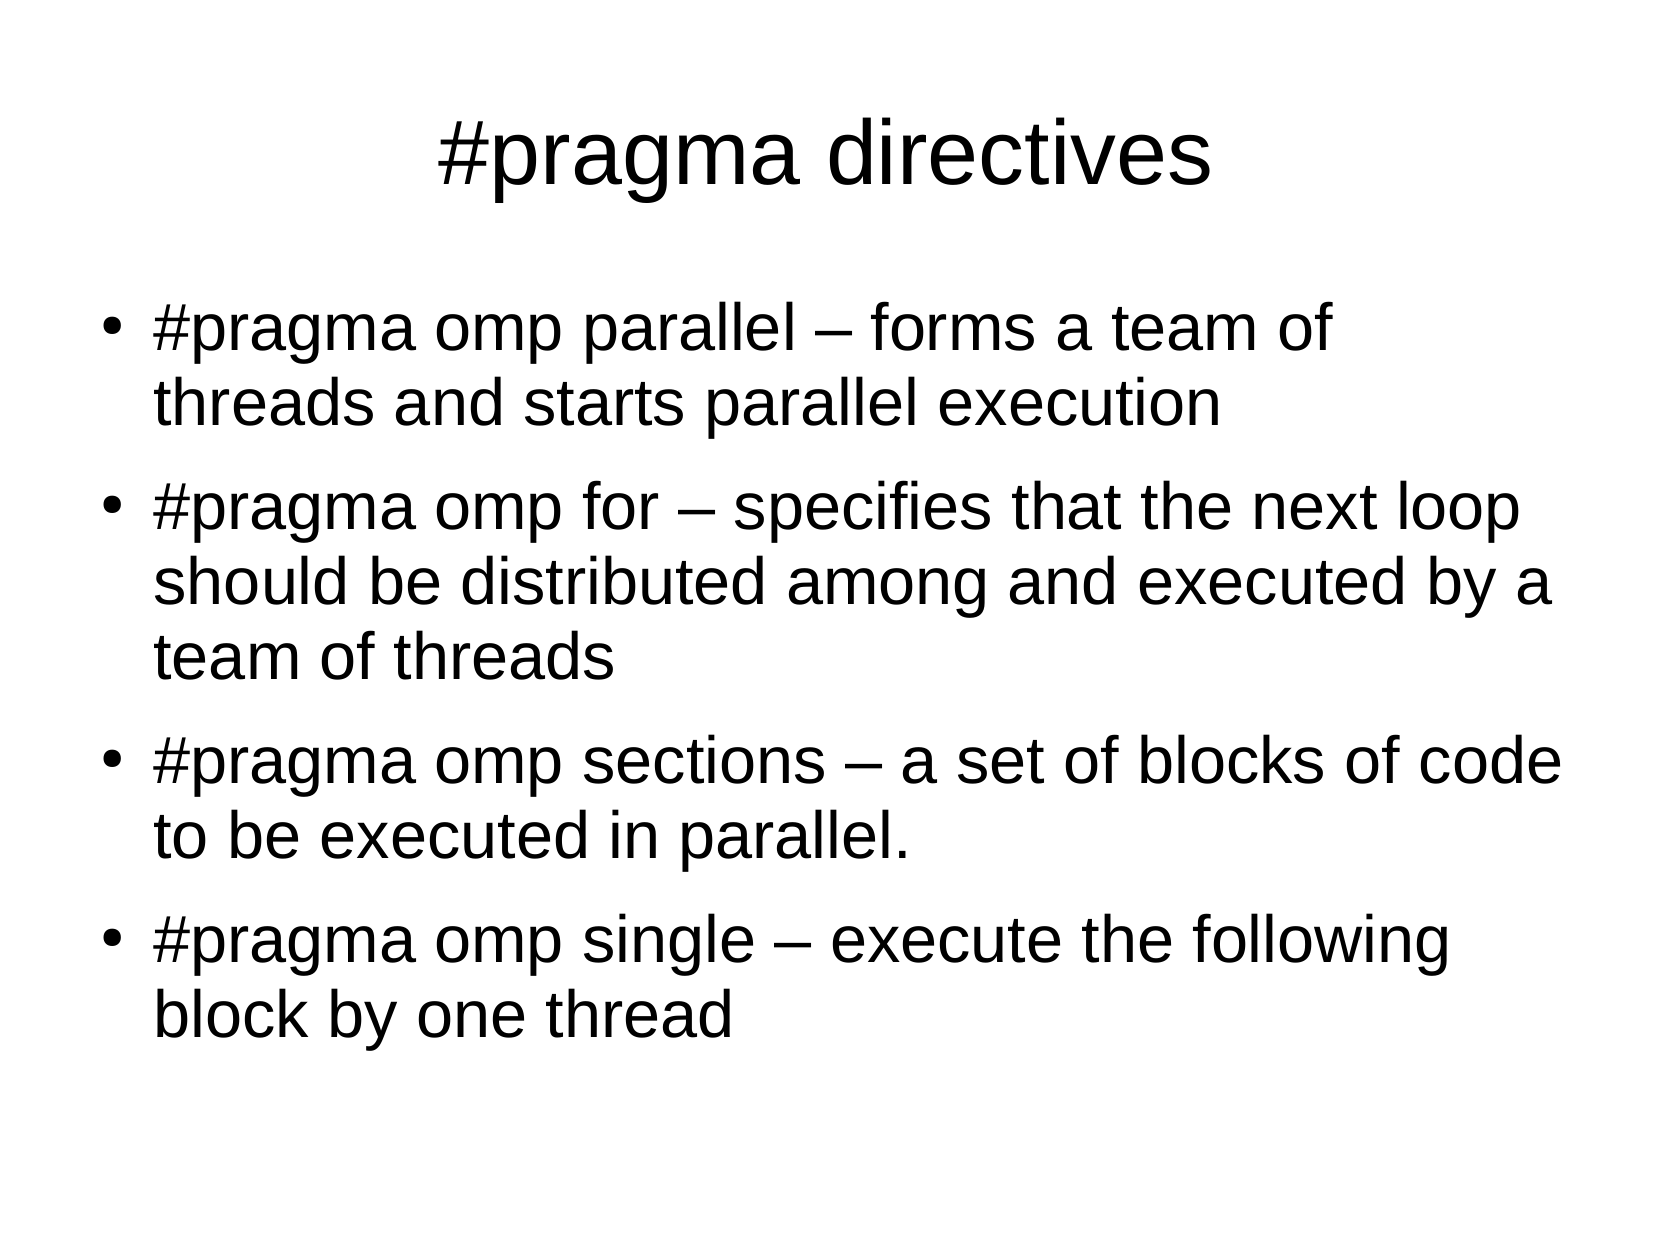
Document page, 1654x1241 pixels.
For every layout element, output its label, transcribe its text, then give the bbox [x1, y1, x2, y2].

title #pragma directives [82, 49, 1571, 257]
list #pragma omp parallel – forms a team of threads and starts parallel execution #pragma omp for – specifies that the next loop should be distributed among and executed by a team of threads #pragma omp sections – a set of blocks of code to be executed in parallel. #pragma omp single – execute the following block by one thread [82, 290, 1571, 1109]
